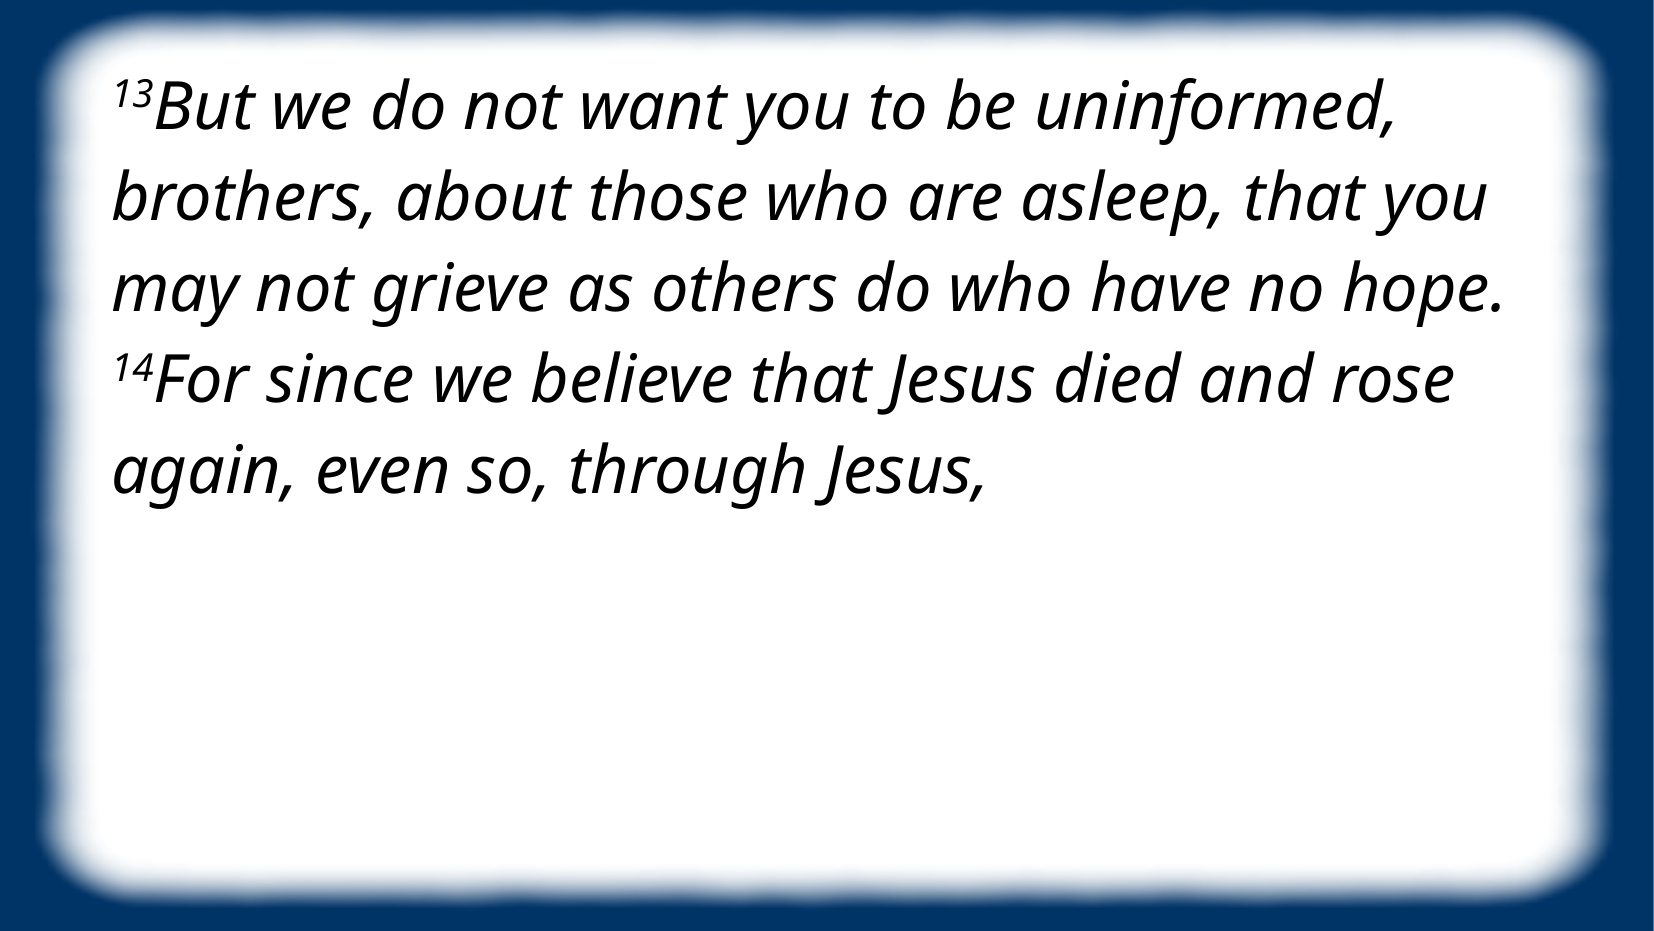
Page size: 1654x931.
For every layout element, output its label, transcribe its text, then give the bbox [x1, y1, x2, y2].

picture [0, 0, 1654, 931]
text_box 13But we do not want you to be uninformed, brothers, about those who are asleep, that you may not grieve as others do who have no hope. 14For since we believe that Jesus died and rose again, even so, through Jesus, [96, 51, 1546, 511]
